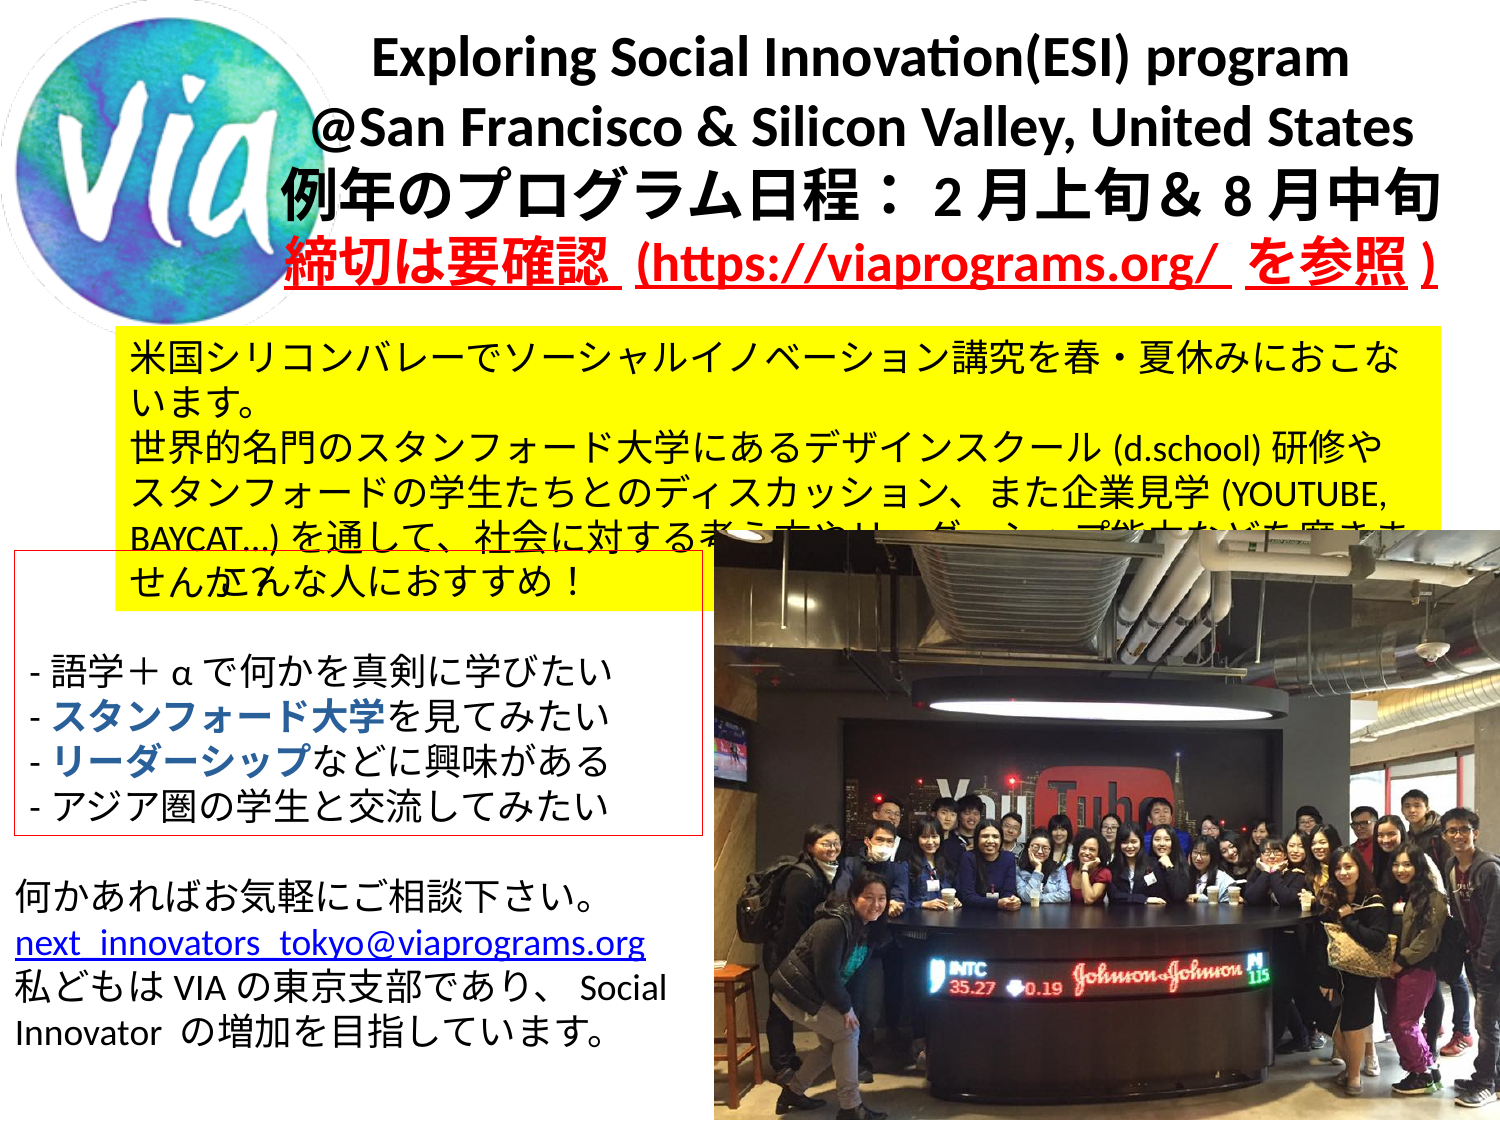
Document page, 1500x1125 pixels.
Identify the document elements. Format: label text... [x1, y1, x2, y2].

text_box こんな人におすすめ！ -語学＋αで何かを真剣に学びたい -スタンフォード大学を見てみたい -リーダーシップなどに興味がある -アジア圏の学生と交流してみたい [14, 550, 703, 836]
text_box 米国シリコンバレーでソーシャルイノベーション講究を春・夏休みにおこないます。 世界的名門のスタンフォード大学にあるデザインスクール(d.school)研修や スタンフォードの学生たちとのディスカッション、また企業見学(YOUTUBE, BAYCAT…)を通して、社会に対する考え方やリーダーシップ能力などを磨きませんか？ [115, 326, 1442, 612]
text_box 何かあればお気軽にご相談下さい。 next_innovators_tokyo@viaprograms.org 私どもはVIAの東京支部であり、Social Innovator の増加を目指しています。 [0, 865, 703, 1061]
text_box Exploring Social Innovation(ESI) program @San Francisco & Silicon Valley, United States 例年のプログラム日程：2月上旬＆8月中旬 締切は要確認 (https://viaprograms.org/ を参照) [224, 10, 1498, 301]
picture [714, 530, 1500, 1120]
picture [0, 0, 342, 342]
